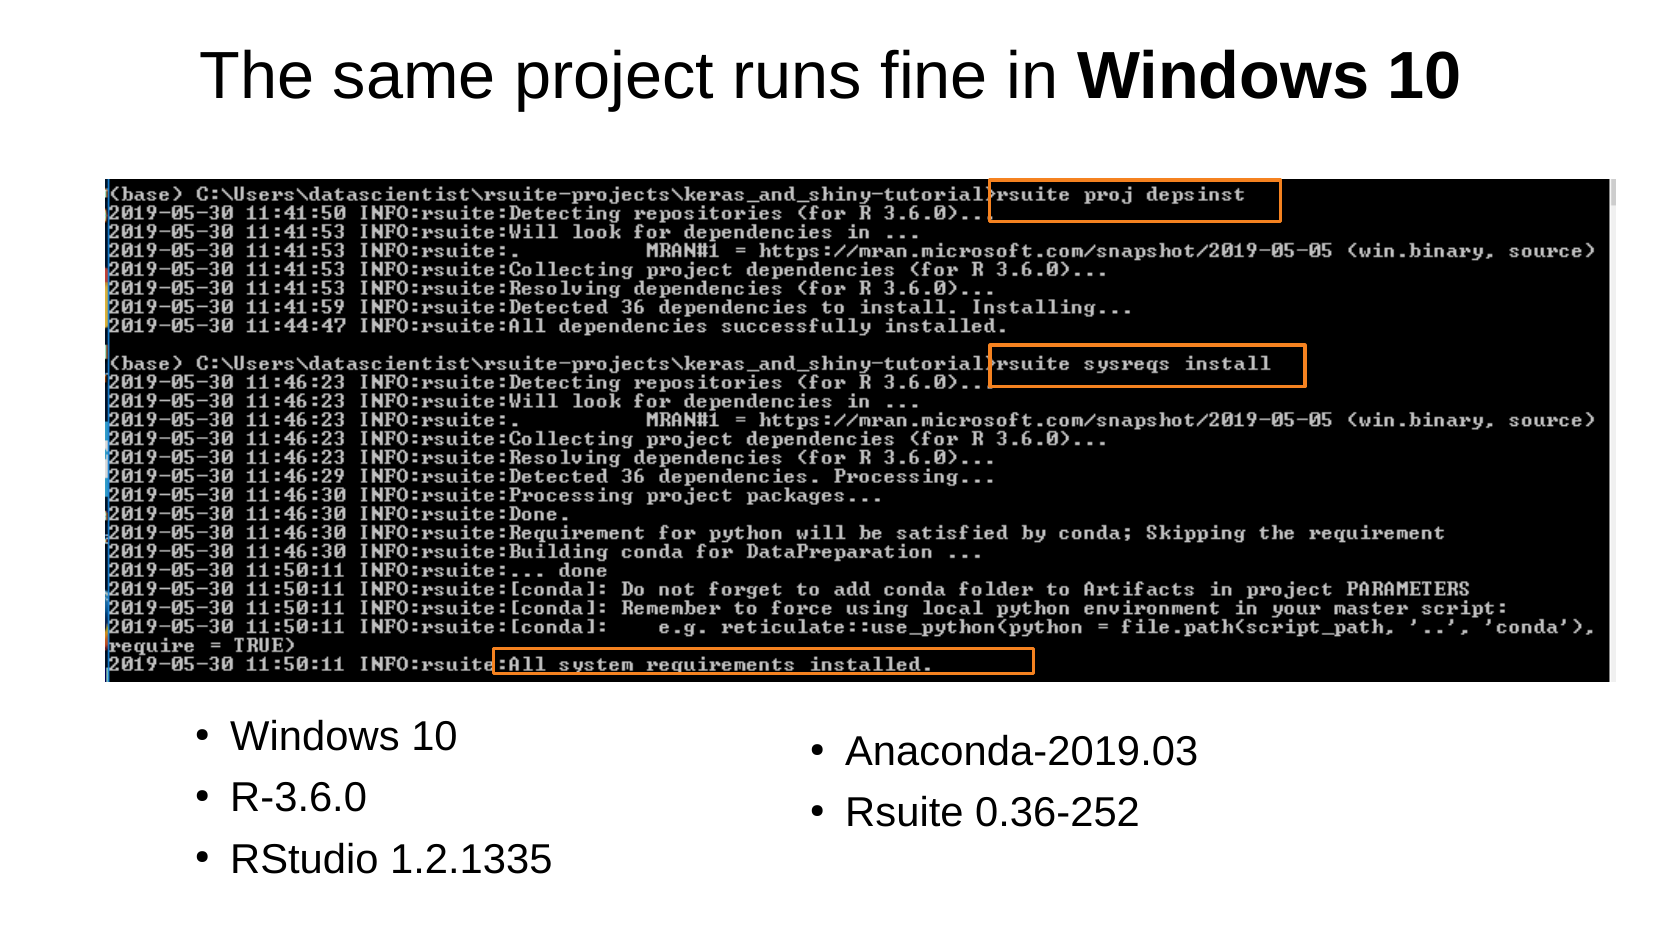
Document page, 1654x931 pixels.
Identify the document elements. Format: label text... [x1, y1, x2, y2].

title The same project runs fine in Windows 10 [86, 15, 1576, 136]
text_box Anaconda-2019.03 Rsuite 0.36-252 [795, 720, 1381, 916]
picture [991, 182, 1279, 220]
picture [105, 179, 1616, 682]
text_box Windows 10 R-3.6.0 RStudio 1.2.1335 [180, 705, 766, 916]
